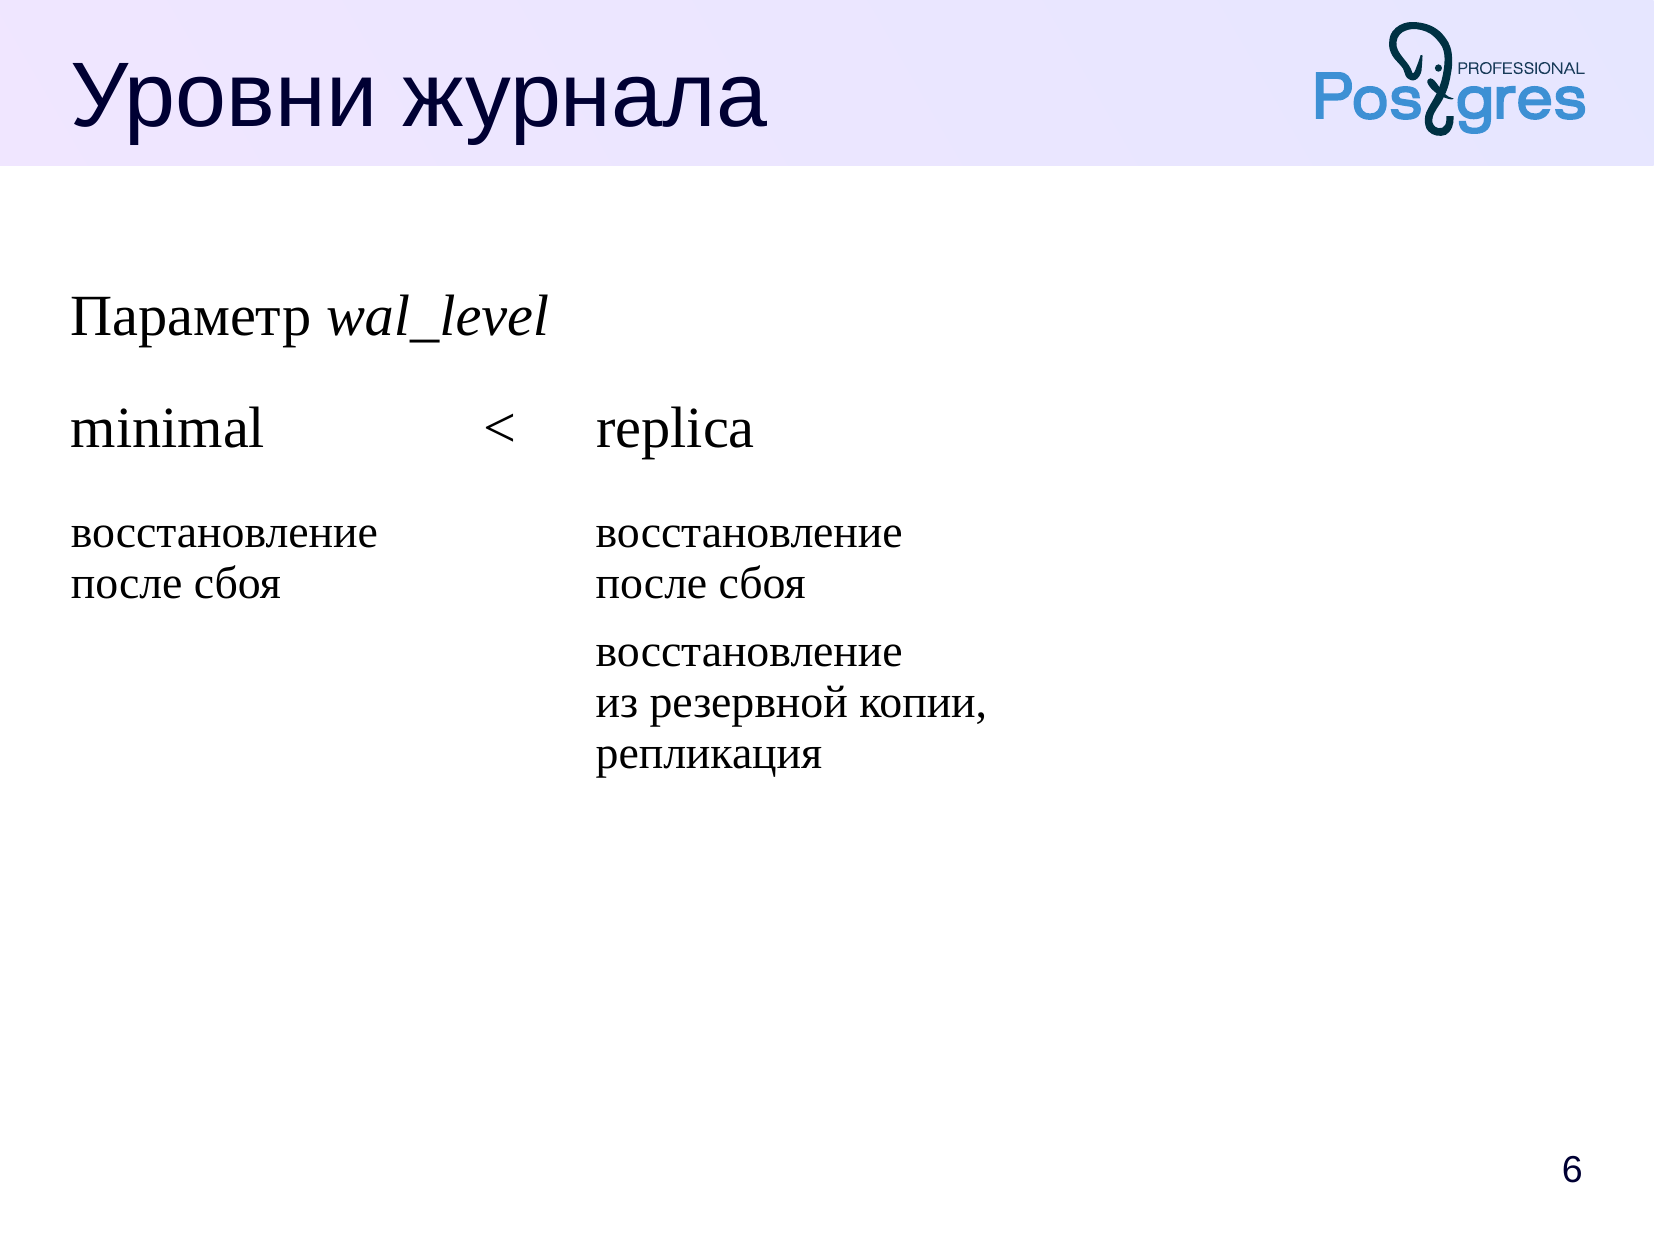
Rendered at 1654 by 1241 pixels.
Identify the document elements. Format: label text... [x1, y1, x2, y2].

list Параметр wal_level minimal < replica восстановление восстановление после сбоя после сбоя восстановление из резервной копии, репликация [70, 283, 1583, 1141]
title Уровни журнала [70, 43, 1241, 147]
